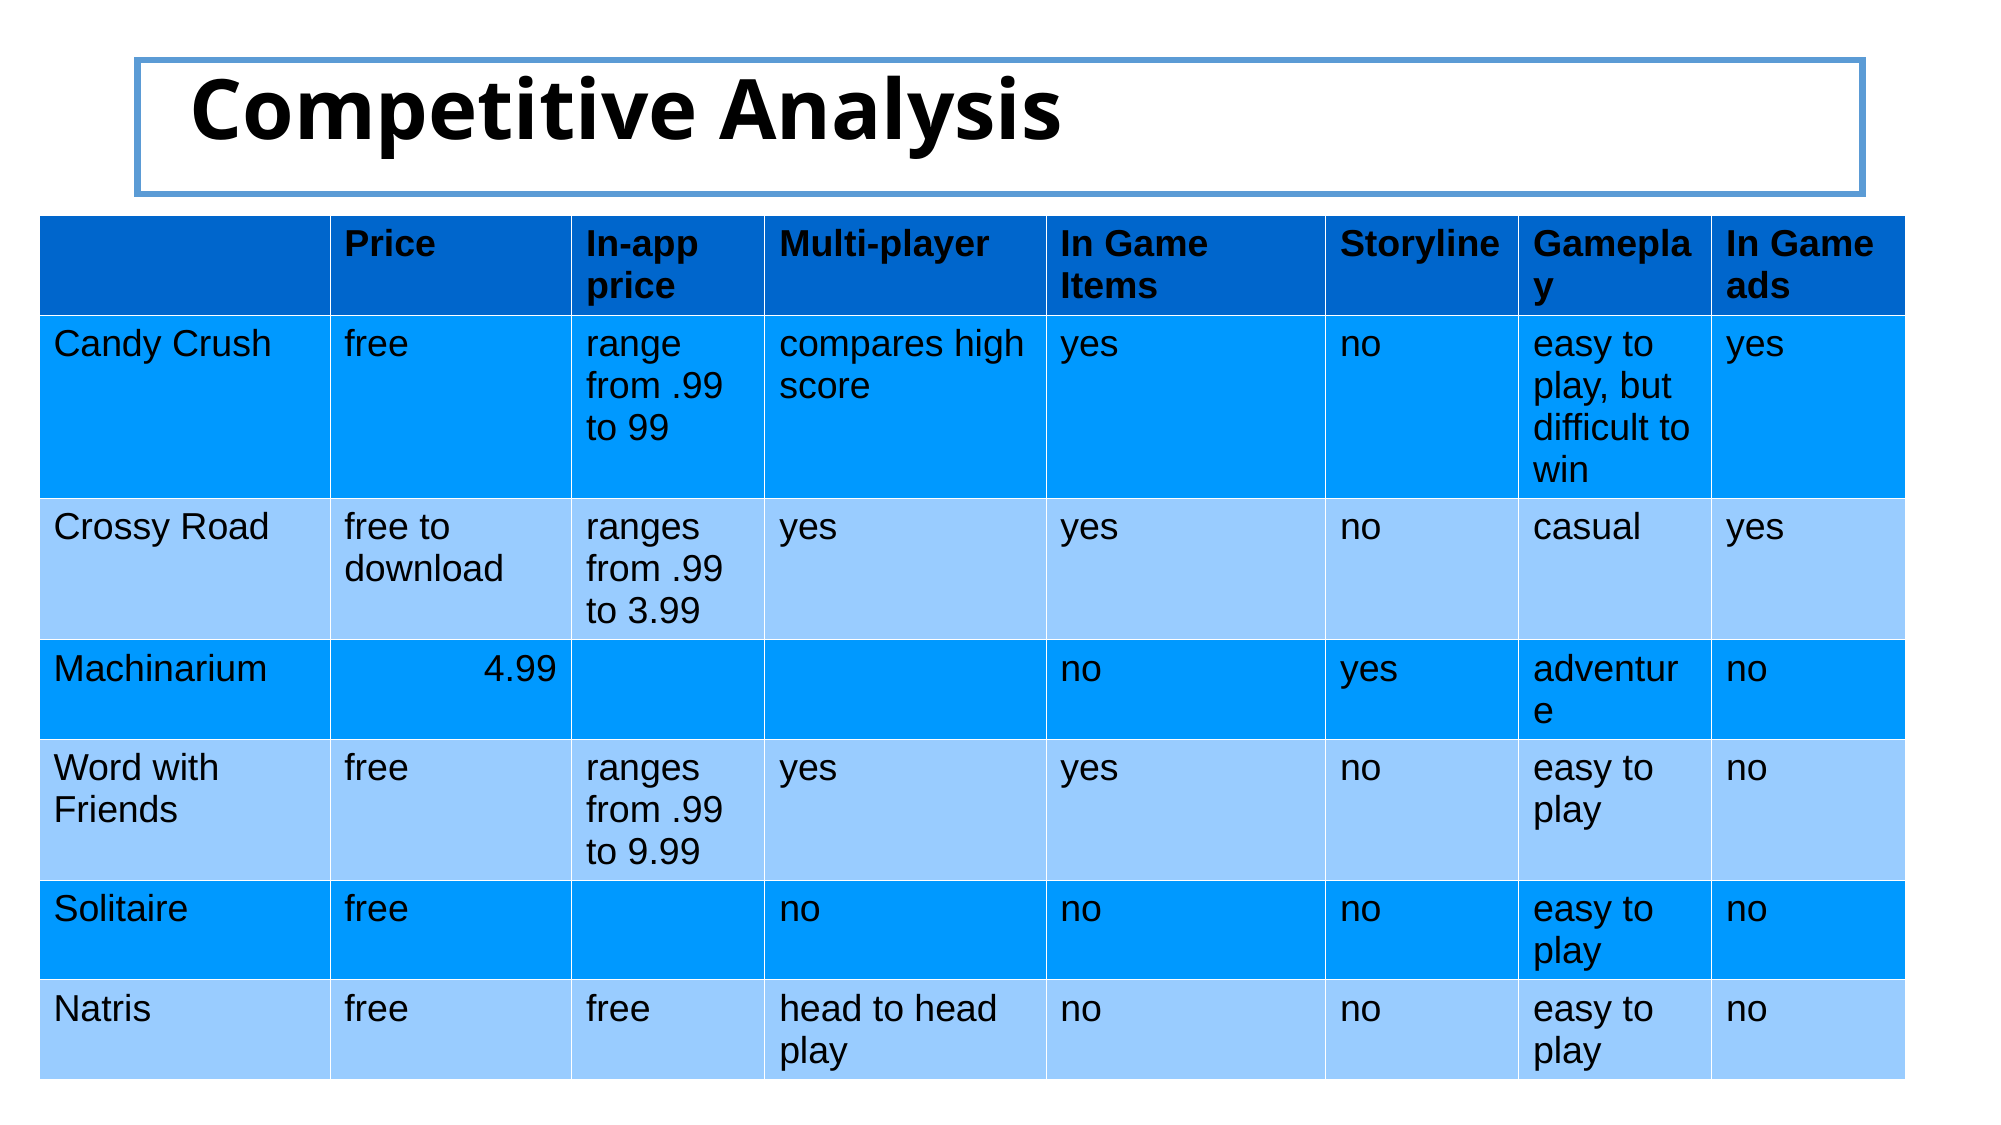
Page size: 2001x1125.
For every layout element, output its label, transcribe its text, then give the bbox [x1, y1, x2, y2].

table_cell free [331, 881, 571, 979]
table_cell yes [1712, 316, 1905, 498]
table_cell compares high score [765, 316, 1046, 498]
table_header Gameplay [1519, 216, 1711, 315]
table_cell yes [1047, 499, 1325, 639]
table_cell no [1326, 881, 1518, 979]
table_cell no [1047, 980, 1325, 1079]
table_header In Game ads [1712, 216, 1905, 315]
table_cell Candy Crush [40, 316, 330, 498]
table_cell yes [1326, 640, 1518, 739]
table_cell 4.99 [331, 640, 571, 739]
table_cell casual [1519, 499, 1711, 639]
table_cell no [1326, 316, 1518, 498]
table_cell easy to play, but difficult to win [1519, 316, 1711, 498]
table_cell no [1712, 640, 1905, 739]
table_cell yes [1712, 499, 1905, 639]
table_cell head to head play [765, 980, 1046, 1079]
table_cell no [765, 881, 1046, 979]
table_cell easy to play [1519, 980, 1711, 1079]
table_cell no [1326, 499, 1518, 639]
table_header In-app price [572, 216, 764, 315]
table_cell [572, 881, 764, 979]
table_cell Solitaire [40, 881, 330, 979]
table_cell no [1712, 881, 1905, 979]
table_cell [572, 640, 764, 739]
table_cell ranges from .99 to 3.99 [572, 499, 764, 639]
table_cell easy to play [1519, 881, 1711, 979]
table_cell Word with Friends [40, 740, 330, 880]
table_cell free [572, 980, 764, 1079]
table_cell no [1047, 640, 1325, 739]
table_header [40, 216, 330, 315]
table_cell no [1712, 980, 1905, 1079]
table_header Price [331, 216, 571, 315]
table_cell yes [765, 740, 1046, 880]
table_cell no [1326, 980, 1518, 1079]
table_cell Natris [40, 980, 330, 1079]
table_header In Game Items [1047, 216, 1325, 315]
table_cell no [1712, 740, 1905, 880]
table_cell free [331, 316, 571, 498]
title Competitive Analysis [137, 59, 1863, 195]
table_cell free [331, 740, 571, 880]
table_cell adventure [1519, 640, 1711, 739]
table_cell [765, 640, 1046, 739]
table_cell free [331, 980, 571, 1079]
table_header Storyline [1326, 216, 1518, 315]
table_cell Machinarium [40, 640, 330, 739]
table_cell ranges from .99 to 9.99 [572, 740, 764, 880]
table_cell Crossy Road [40, 499, 330, 639]
table_cell yes [1047, 740, 1325, 880]
table_cell easy to play [1519, 740, 1711, 880]
table_cell no [1047, 881, 1325, 979]
table_cell no [1326, 740, 1518, 880]
table_cell yes [1047, 316, 1325, 498]
table_cell free to download [331, 499, 571, 639]
table_cell range from .99 to 99 [572, 316, 764, 498]
table_cell yes [765, 499, 1046, 639]
table_header Multi-player [765, 216, 1046, 315]
